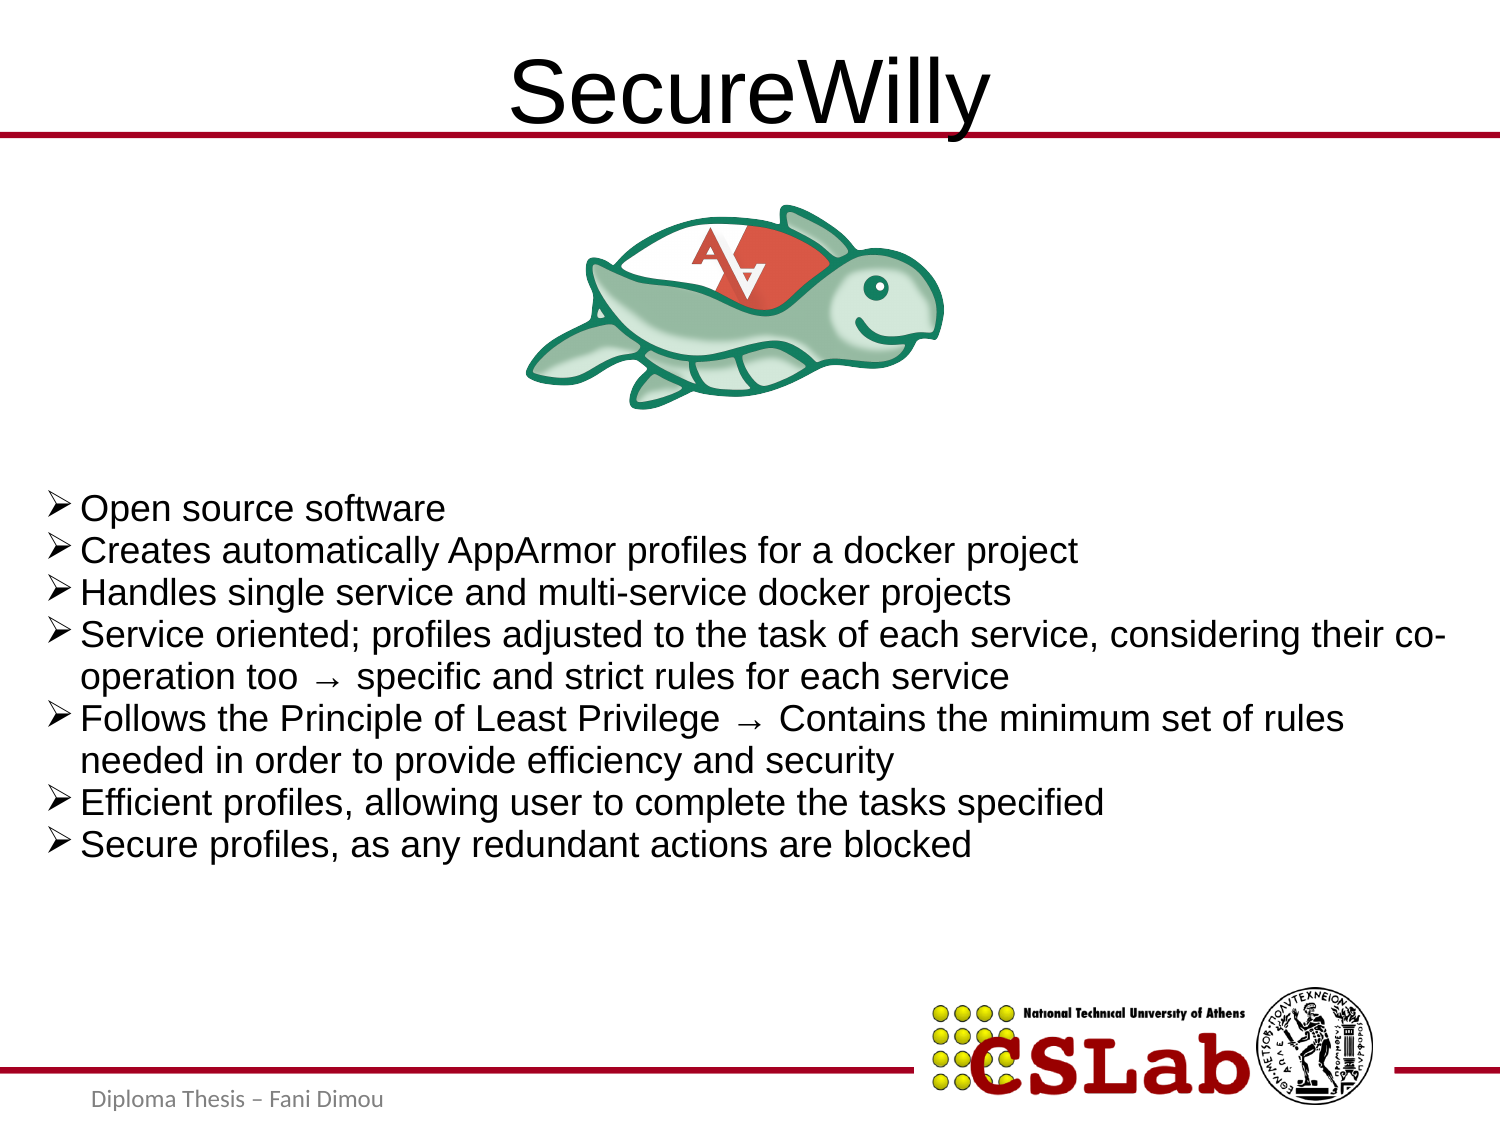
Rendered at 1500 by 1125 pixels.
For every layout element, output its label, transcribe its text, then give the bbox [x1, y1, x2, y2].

picture [495, 164, 972, 455]
text_box Open source software Creates automatically AppArmor profiles for a docker project Handles single service and multi-service docker projects Service oriented; profiles adjusted to the task of each service, considering their co-operation too → specific and strict rules for each service Follows the Principle of Least Privilege → Contains the minimum set of rules needed in order to provide efficiency and security Efficient profiles, allowing user to complete the tasks specified Secure profiles, as any redundant actions are blocked [30, 479, 1471, 1021]
picture [925, 1021, 1373, 1105]
text_box SecureWilly [74, 0, 1425, 180]
